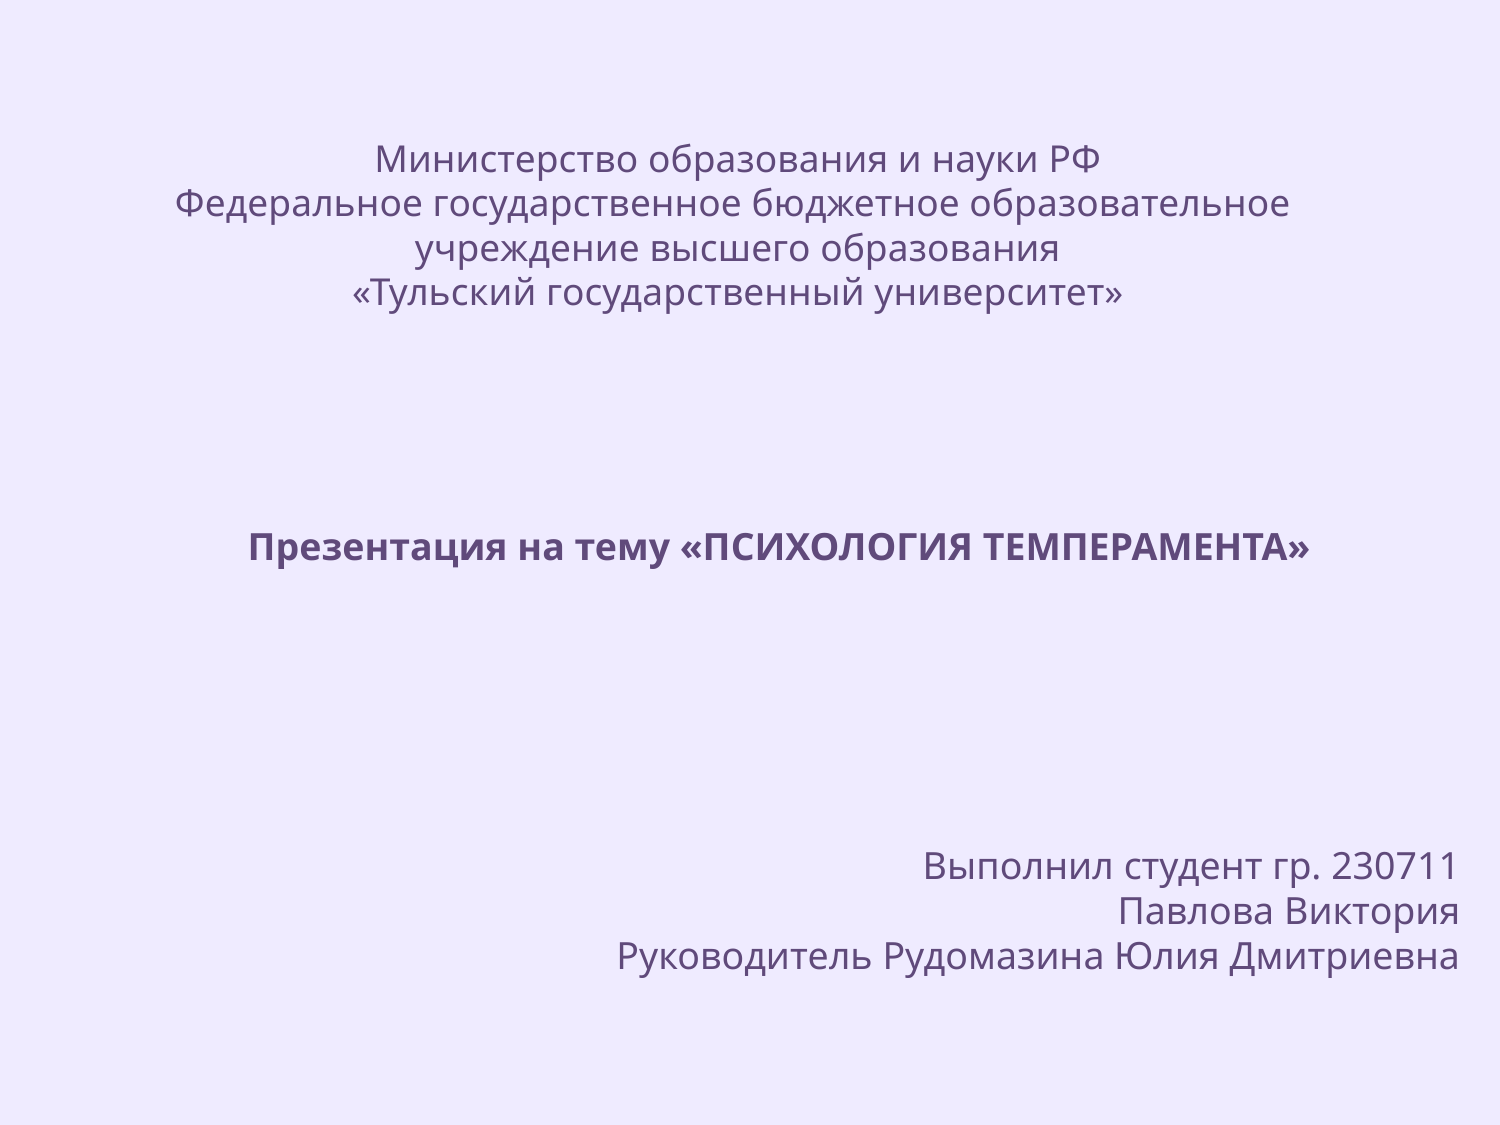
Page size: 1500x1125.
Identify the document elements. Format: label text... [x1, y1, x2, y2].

title Министерство образования и науки РФ Федеральное государственное бюджетное образовательное учреждение высшего образования «Тульский государственный университет» [112, 125, 1365, 421]
text_box Презентация на тему «ПСИХОЛОГИЯ ТЕМПЕРАМЕНТА» [218, 515, 1341, 576]
subtitle Выполнил студент гр. 230711 Павлова Виктория Руководитель Рудомазина Юлия Дмитриевна [242, 834, 1476, 1012]
